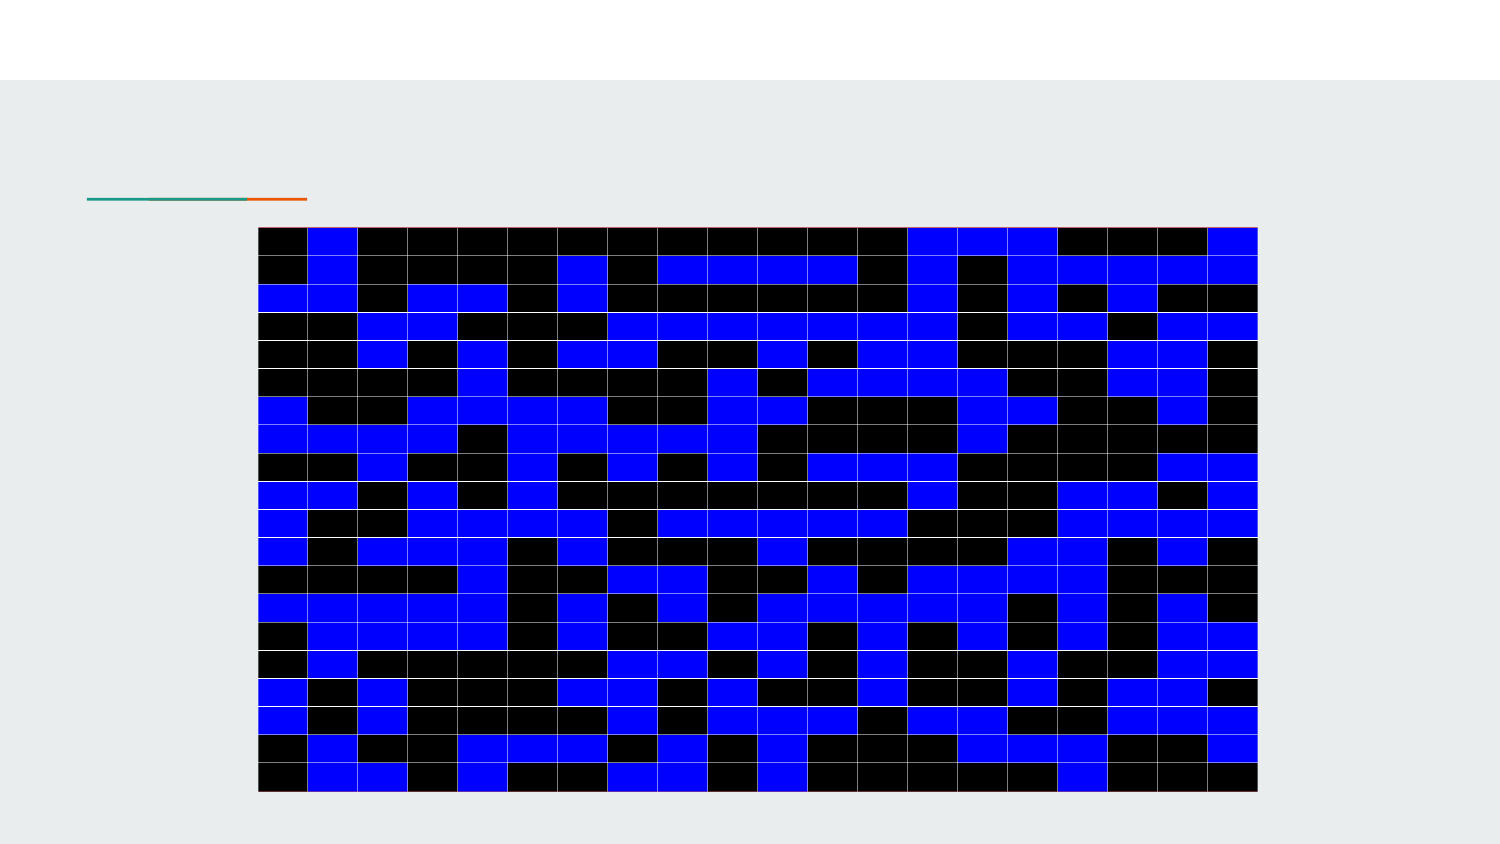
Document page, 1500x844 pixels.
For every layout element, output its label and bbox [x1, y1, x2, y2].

picture [258, 227, 1258, 792]
